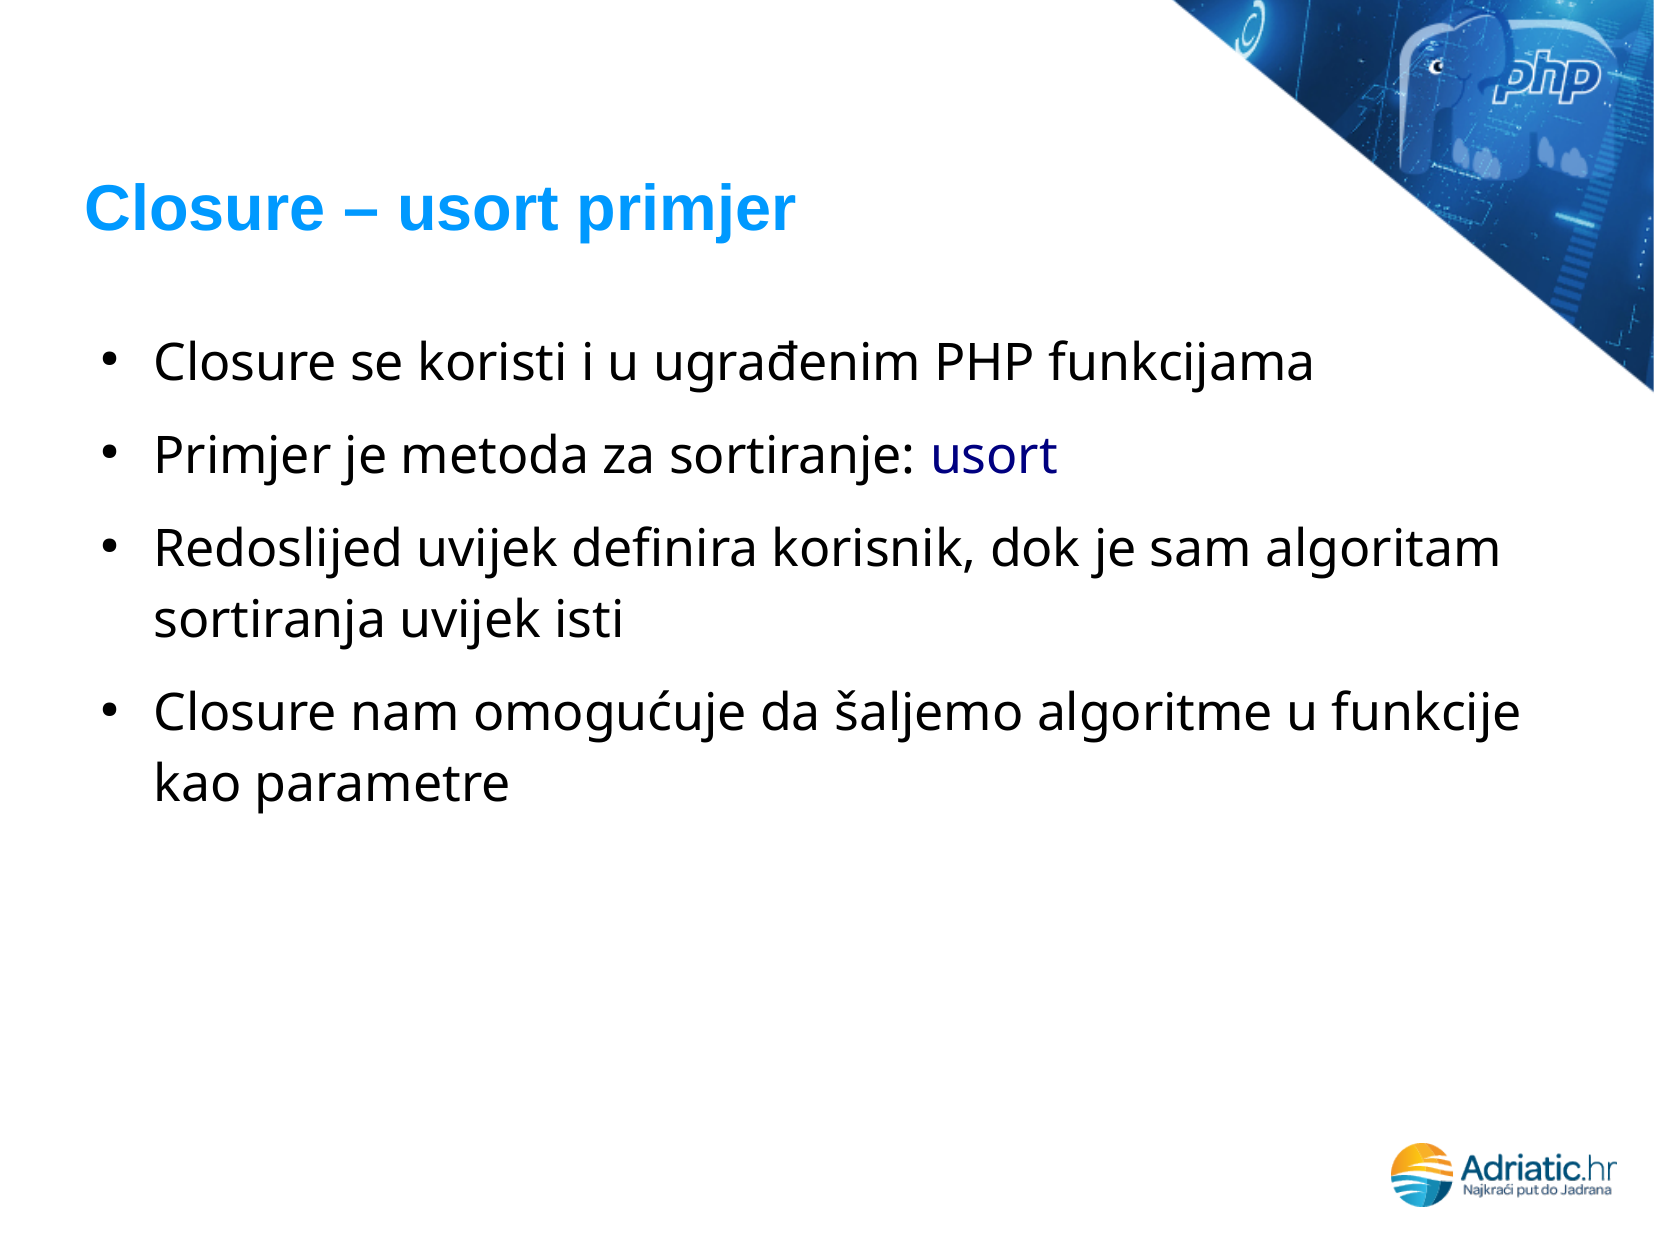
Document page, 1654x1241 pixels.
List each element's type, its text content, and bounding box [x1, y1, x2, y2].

title Closure – usort primjer [84, 150, 1270, 266]
picture [1171, 0, 1654, 486]
list Closure se koristi i u ugrađenim PHP funkcijama Primjer je metoda za sortiranje: usort Redoslijed uvijek definira korisnik, dok je sam algoritam sortiranja uvijek isti Closure nam omogućuje da šaljemo algoritme u funkcije kao parametre [82, 324, 1571, 1130]
picture [1391, 1143, 1617, 1207]
